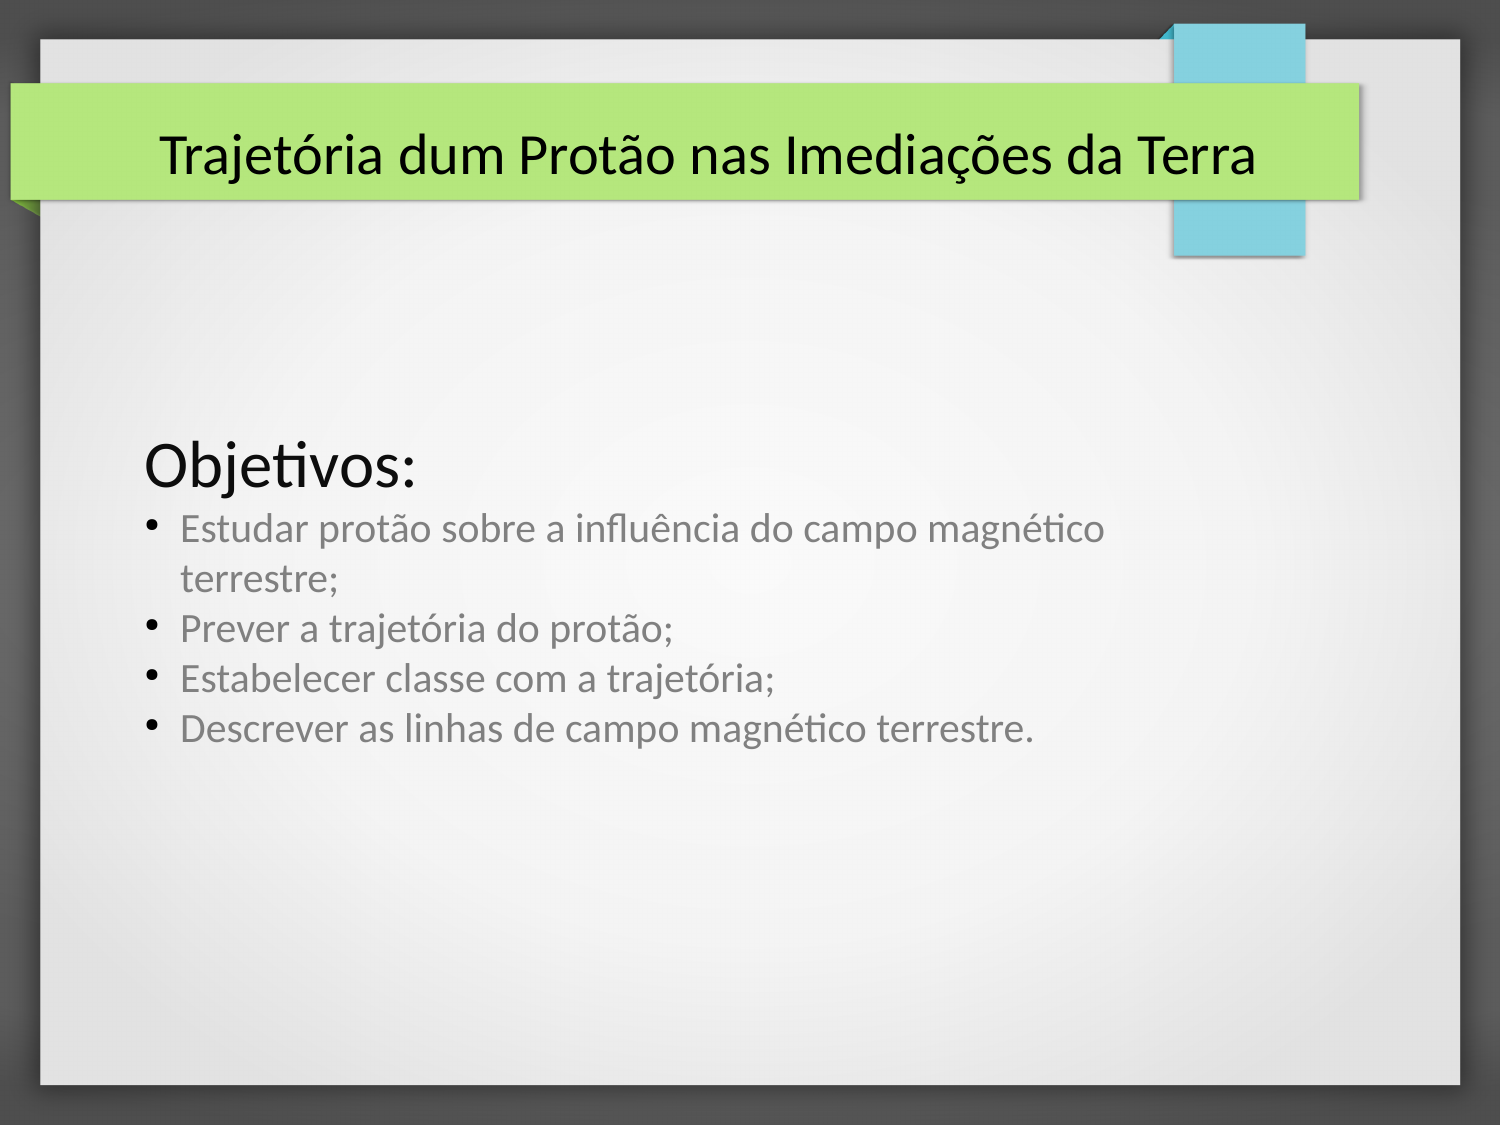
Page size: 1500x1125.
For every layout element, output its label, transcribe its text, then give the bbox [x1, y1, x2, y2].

text_box Trajetória dum Protão nas Imediações da Terra [70, 30, 1346, 272]
picture [0, 0, 1500, 1125]
text_box Objetivos: Estudar protão sobre a influência do campo magnético terrestre; Prever a trajetória do protão; Estabelecer classe com a trajetória; Descrever as linhas de campo magnético terrestre. [129, 413, 1269, 815]
